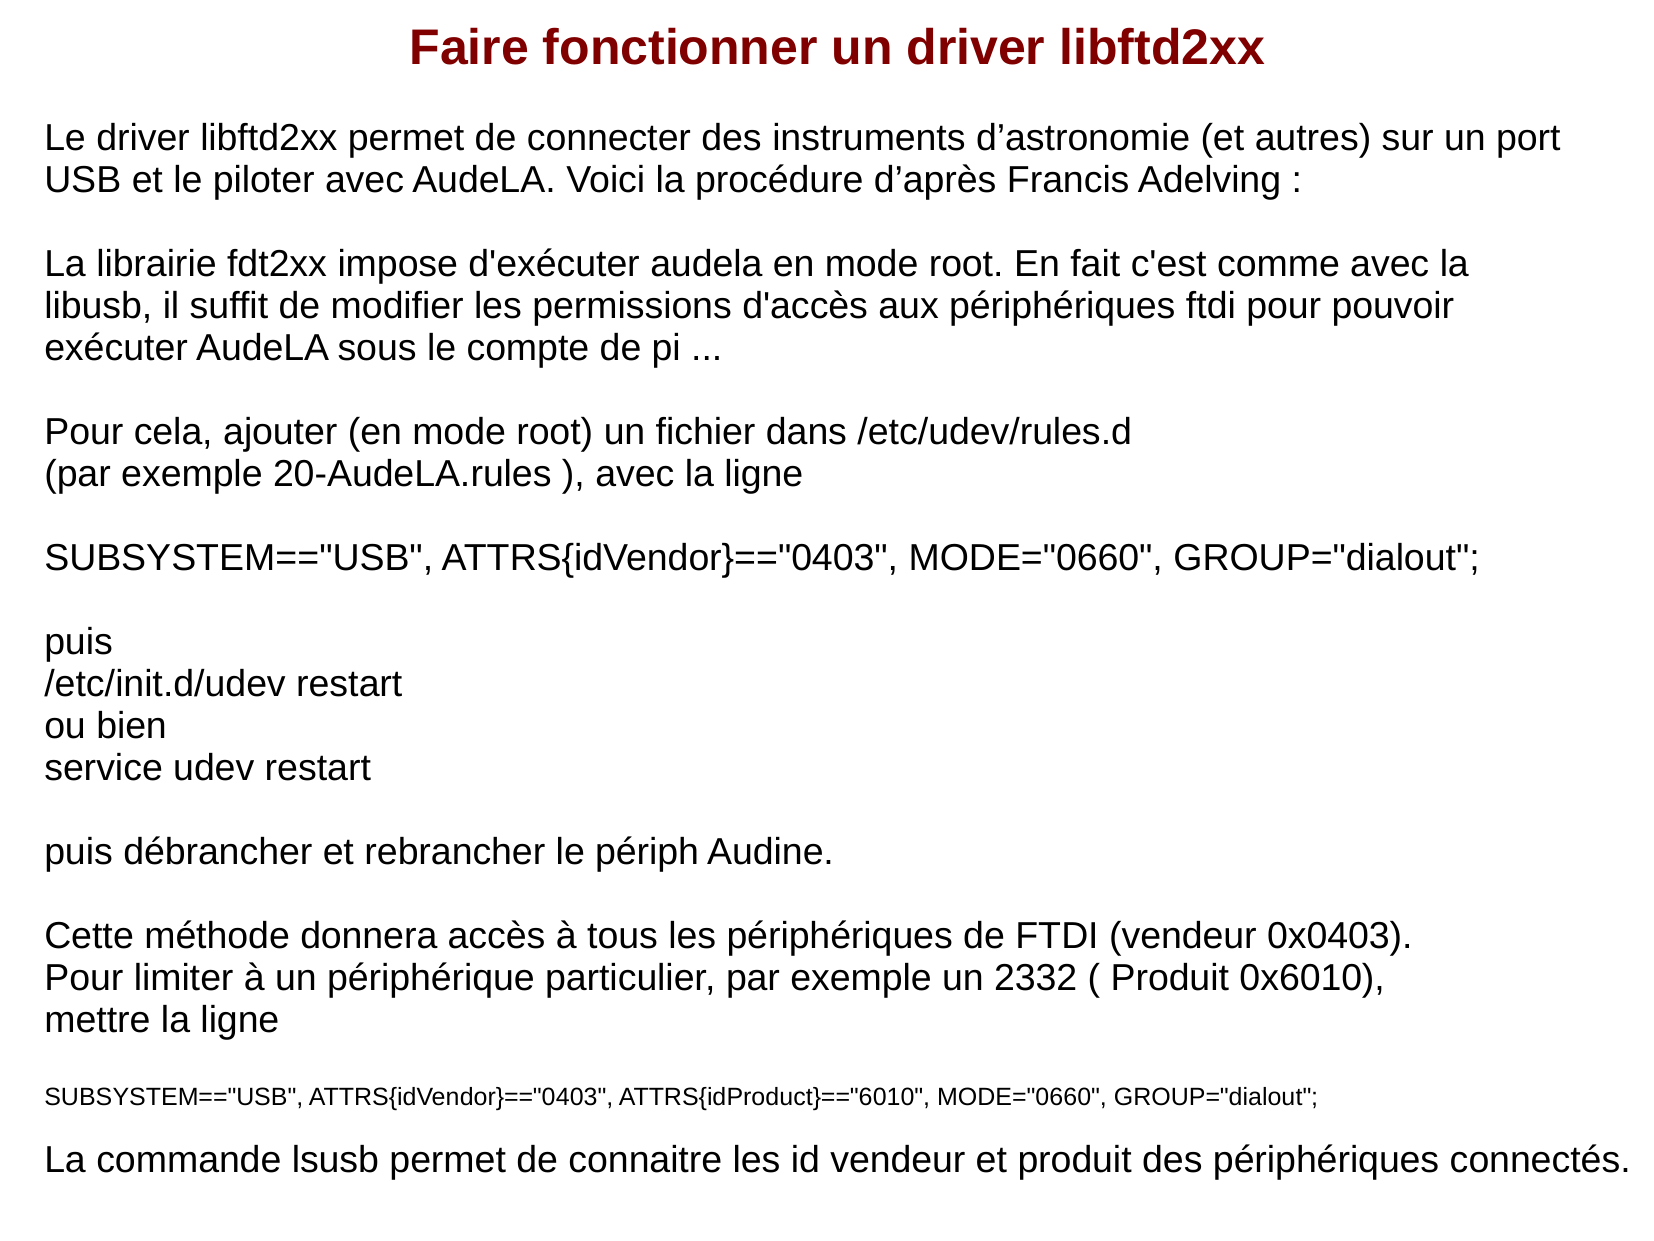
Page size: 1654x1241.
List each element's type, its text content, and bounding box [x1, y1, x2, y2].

text_box Faire fonctionner un driver libftd2xx Le driver libftd2xx permet de connecter des instruments d’astronomie (et autres) sur un port USB et le piloter avec AudeLA. Voici la procédure d’après Francis Adelving : La librairie fdt2xx impose d'exécuter audela en mode root. En fait c'est comme avec la libusb, il suffit de modifier les permissions d'accès aux périphériques ftdi pour pouvoir exécuter AudeLA sous le compte de pi ... Pour cela, ajouter (en mode root) un fichier dans /etc/udev/rules.d (par exemple 20-AudeLA.rules ), avec la ligne SUBSYSTEM=="USB", ATTRS{idVendor}=="0403", MODE="0660", GROUP="dialout"; puis /etc/init.d/udev restart ou bien service udev restart puis débrancher et rebrancher le périph Audine. Cette méthode donnera accès à tous les périphériques de FTDI (vendeur 0x0403). Pour limiter à un périphérique particulier, par exemple un 2332 ( Produit 0x6010), mettre la ligne SUBSYSTEM=="USB", ATTRS{idVendor}=="0403", ATTRS{idProduct}=="6010", MODE="0660", GROUP="dialout"; La commande lsusb permet de connaitre les id vendeur et produit des périphériques connectés. [29, 11, 1646, 1191]
